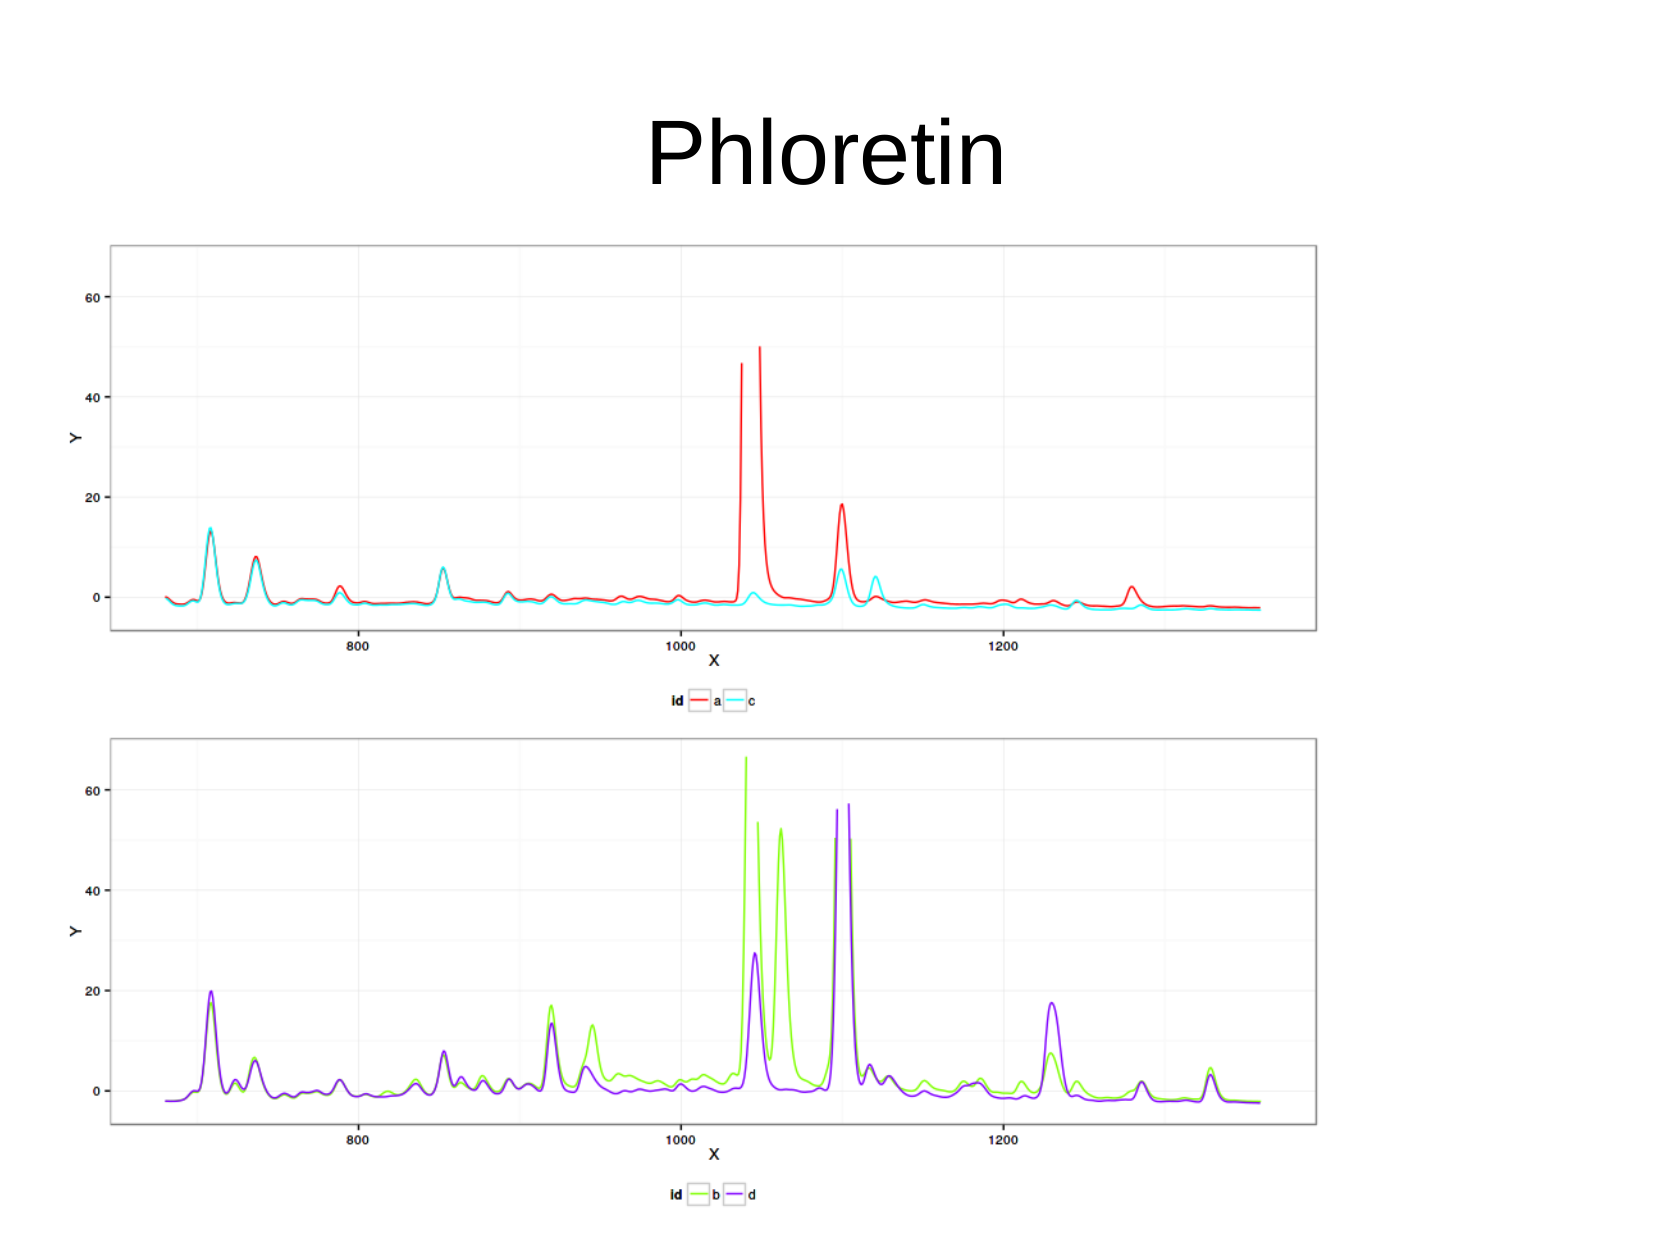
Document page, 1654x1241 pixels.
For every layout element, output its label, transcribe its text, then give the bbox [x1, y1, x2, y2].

picture [56, 227, 1335, 1233]
title Phloretin [82, 49, 1571, 257]
